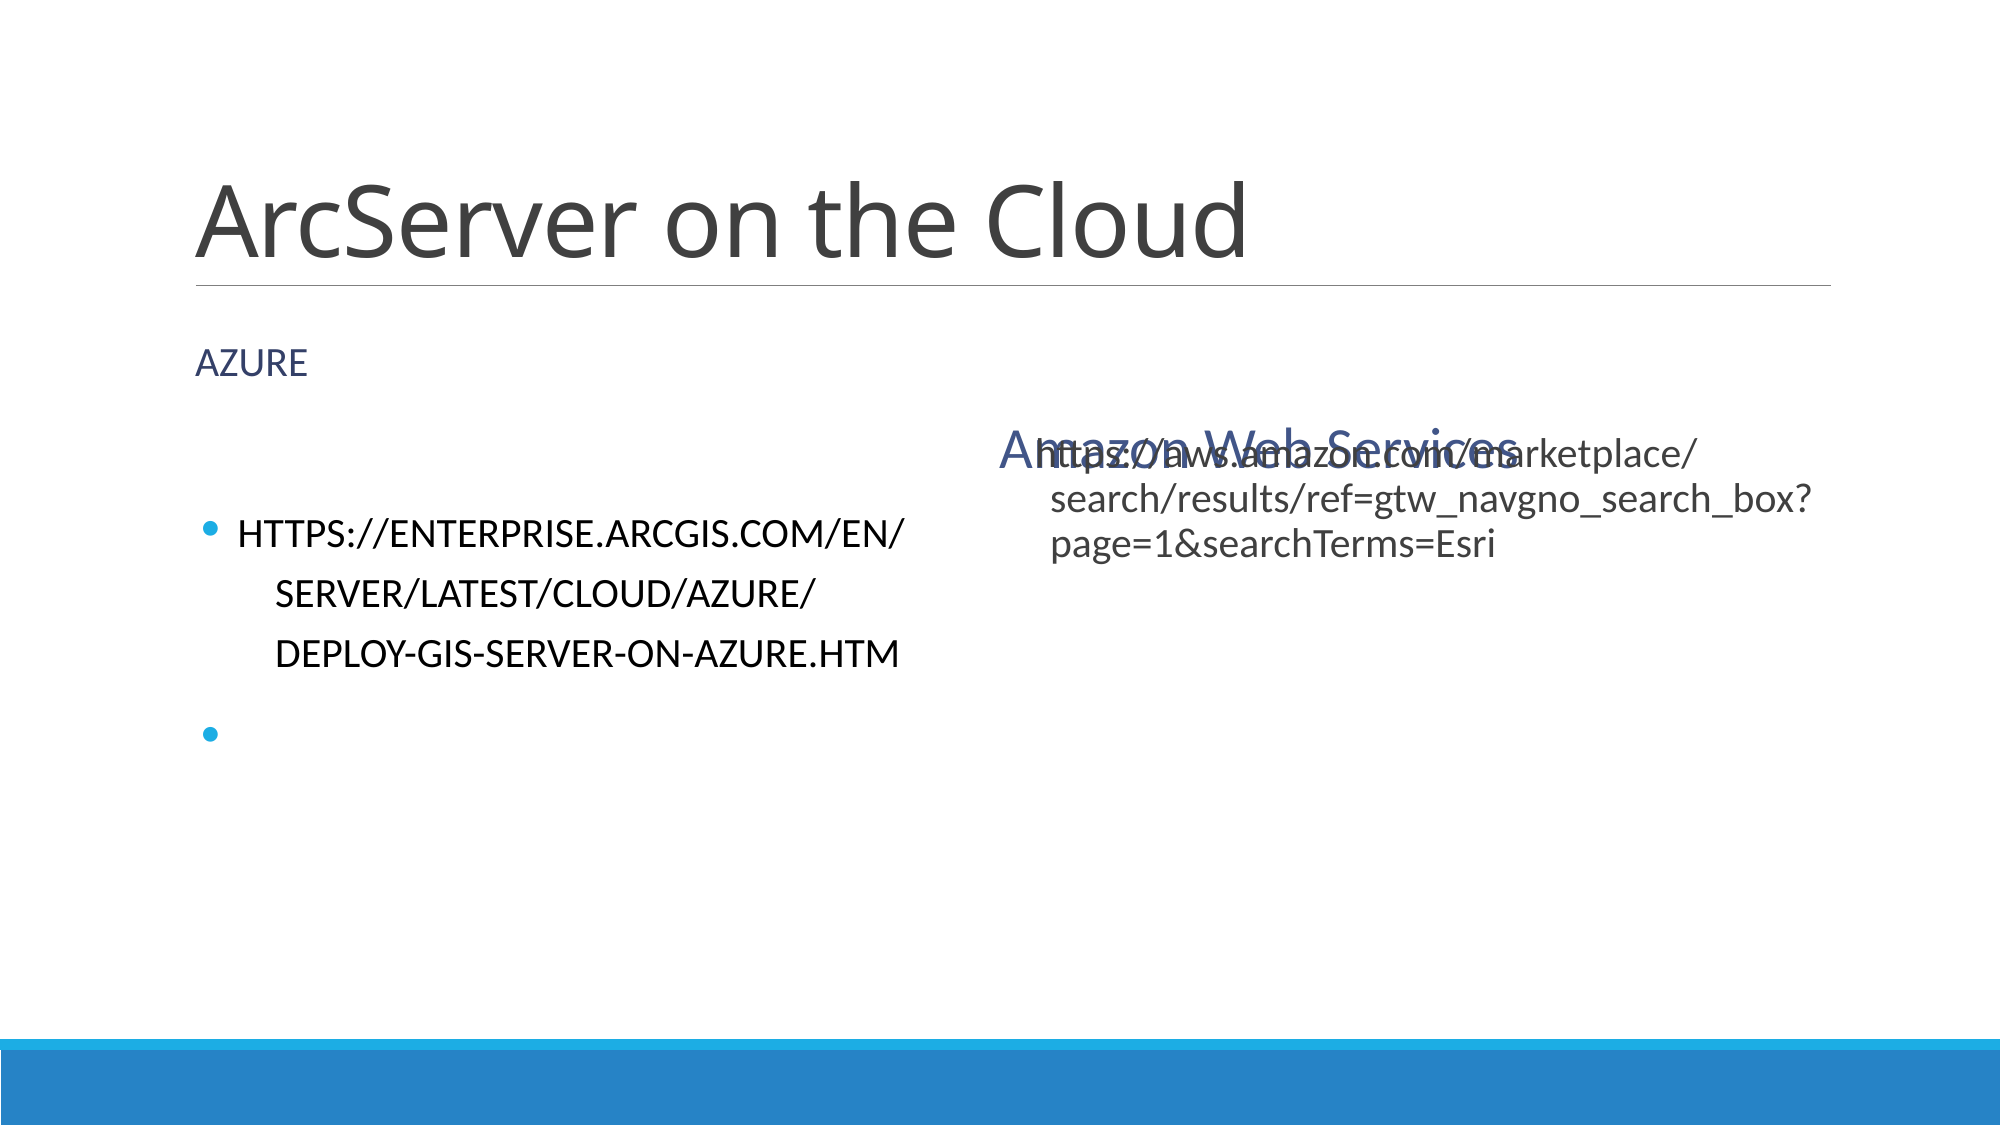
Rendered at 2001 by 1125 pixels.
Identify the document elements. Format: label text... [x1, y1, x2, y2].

list Azure [180, 302, 991, 424]
list https://aws.amazon.com/marketplace/search/results/ref=gtw_navgno_search_box?page=1&searchTerms=Esri [1020, 423, 1831, 963]
title ArcServer on the Cloud [180, 47, 1831, 286]
list https://enterprise.arcgis.com/en/server/latest/cloud/azure/deploy-gis-server-on-azure.htm [185, 487, 948, 897]
list Amazon Web Services [999, 356, 1762, 489]
